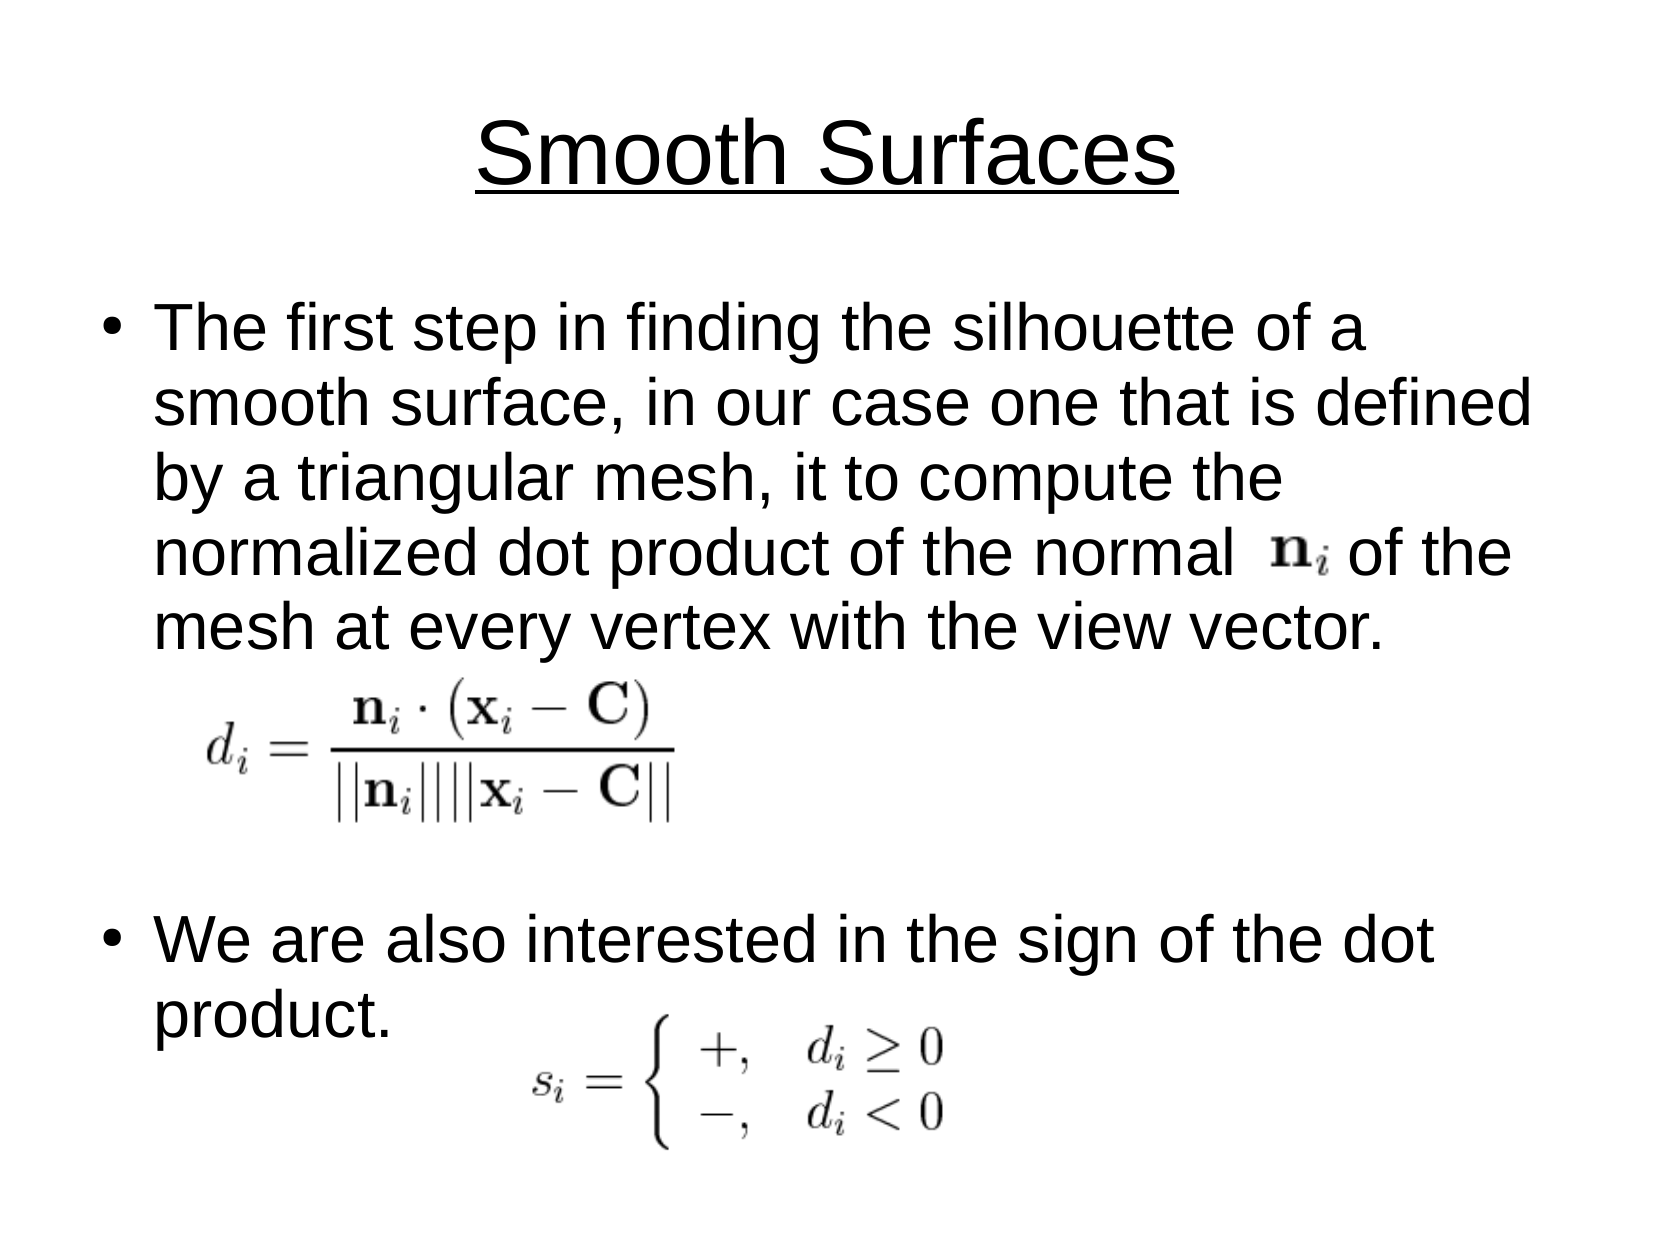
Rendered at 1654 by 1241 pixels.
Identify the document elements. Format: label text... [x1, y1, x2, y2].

picture [1260, 517, 1336, 586]
list The first step in finding the silhouette of a smooth surface, in our case one that is defined by a triangular mesh, it to compute the normalized dot product of the normal of the mesh at every vertex with the view vector. We are also interested in the sign of the dot product. [82, 290, 1538, 1096]
picture [465, 975, 991, 1171]
picture [147, 674, 766, 856]
title Smooth Surfaces [82, 49, 1571, 257]
